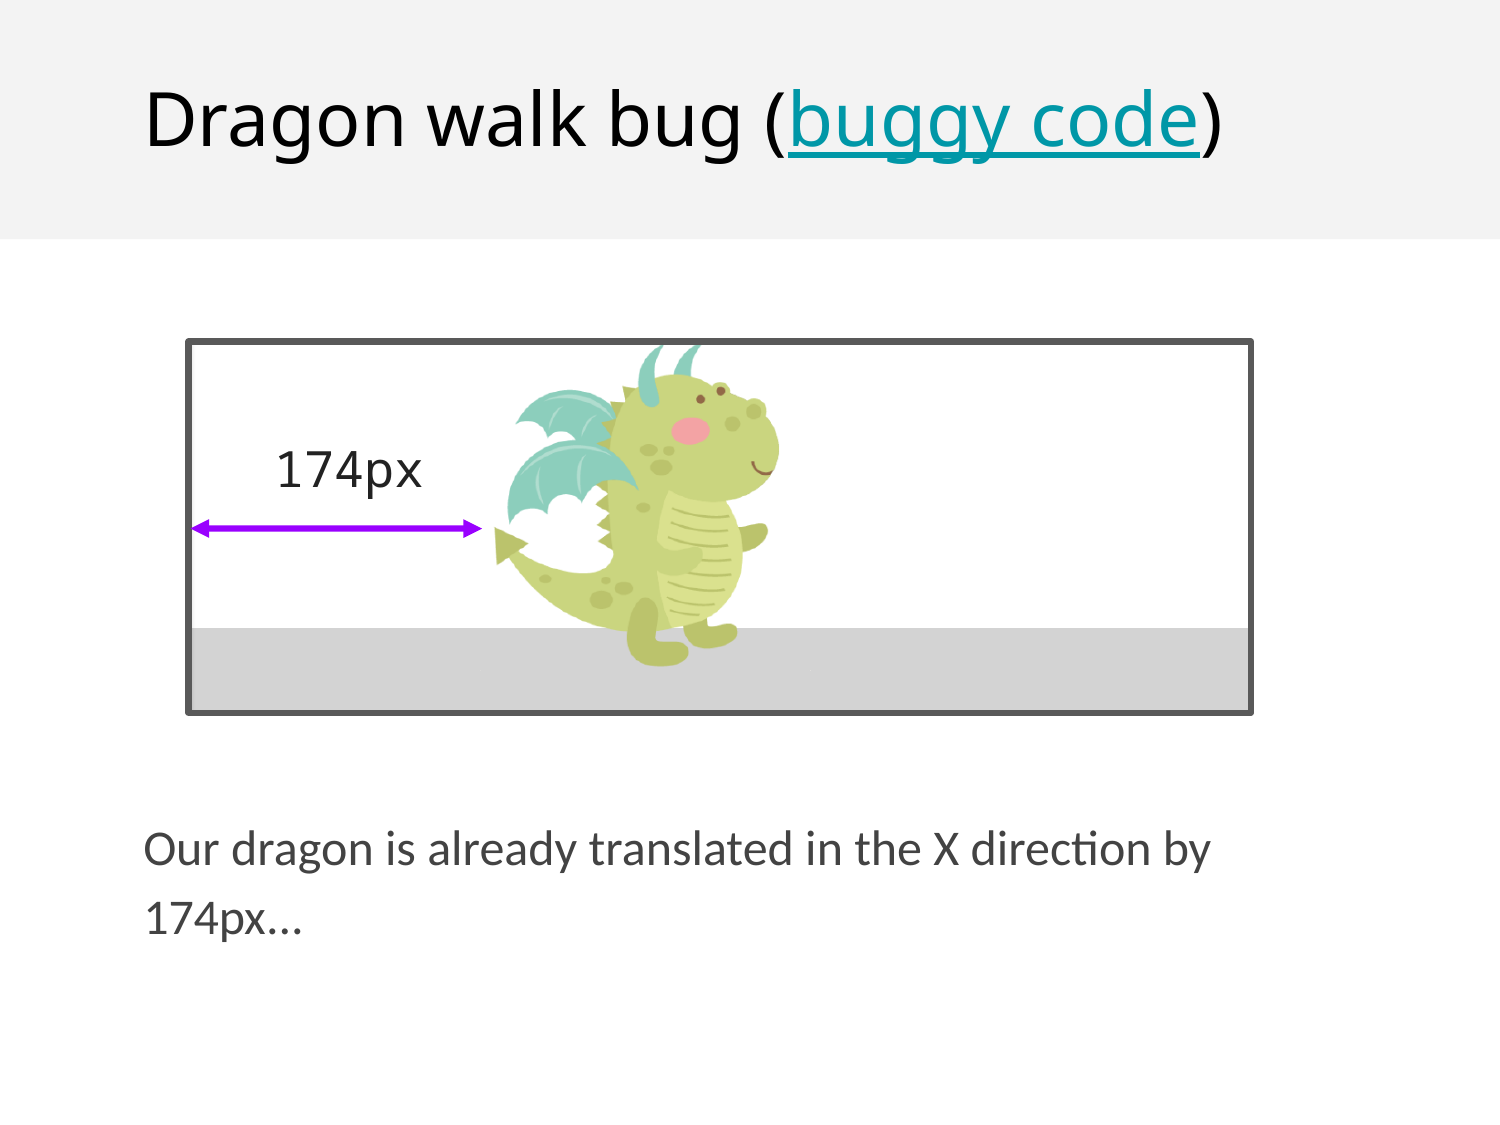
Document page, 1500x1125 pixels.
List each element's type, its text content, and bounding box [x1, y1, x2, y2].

list Our dragon is already translated in the X direction by 174px... [128, 791, 1372, 1004]
picture [191, 344, 1248, 710]
text_box 174px [259, 422, 470, 473]
text_box 174px [342, 457, 352, 473]
text_box 174px [372, 463, 387, 473]
title Dragon walk bug (buggy code) [128, 56, 1372, 183]
